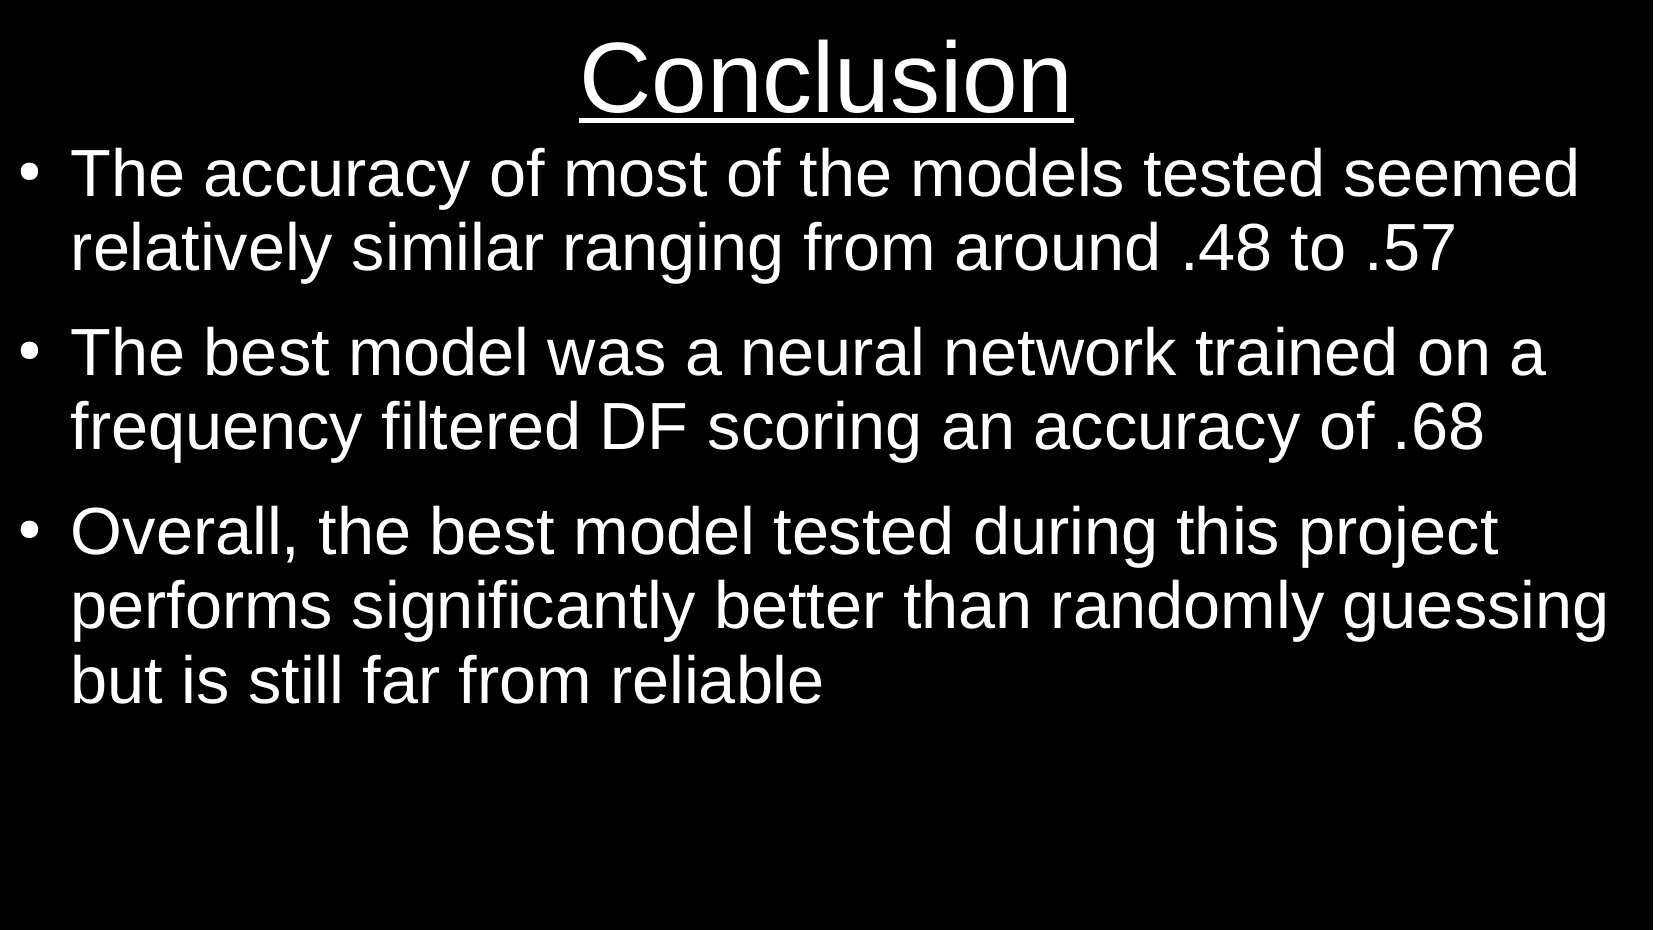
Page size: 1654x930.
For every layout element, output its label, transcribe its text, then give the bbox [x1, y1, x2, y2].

title Conclusion [82, 0, 1571, 135]
list The accuracy of most of the models tested seemed relatively similar ranging from around .48 to .57 The best model was a neural network trained on a frequency filtered DF scoring an accuracy of .68 Overall, the best model tested during this project performs significantly better than randomly guessing but is still far from reliable [0, 135, 1651, 901]
